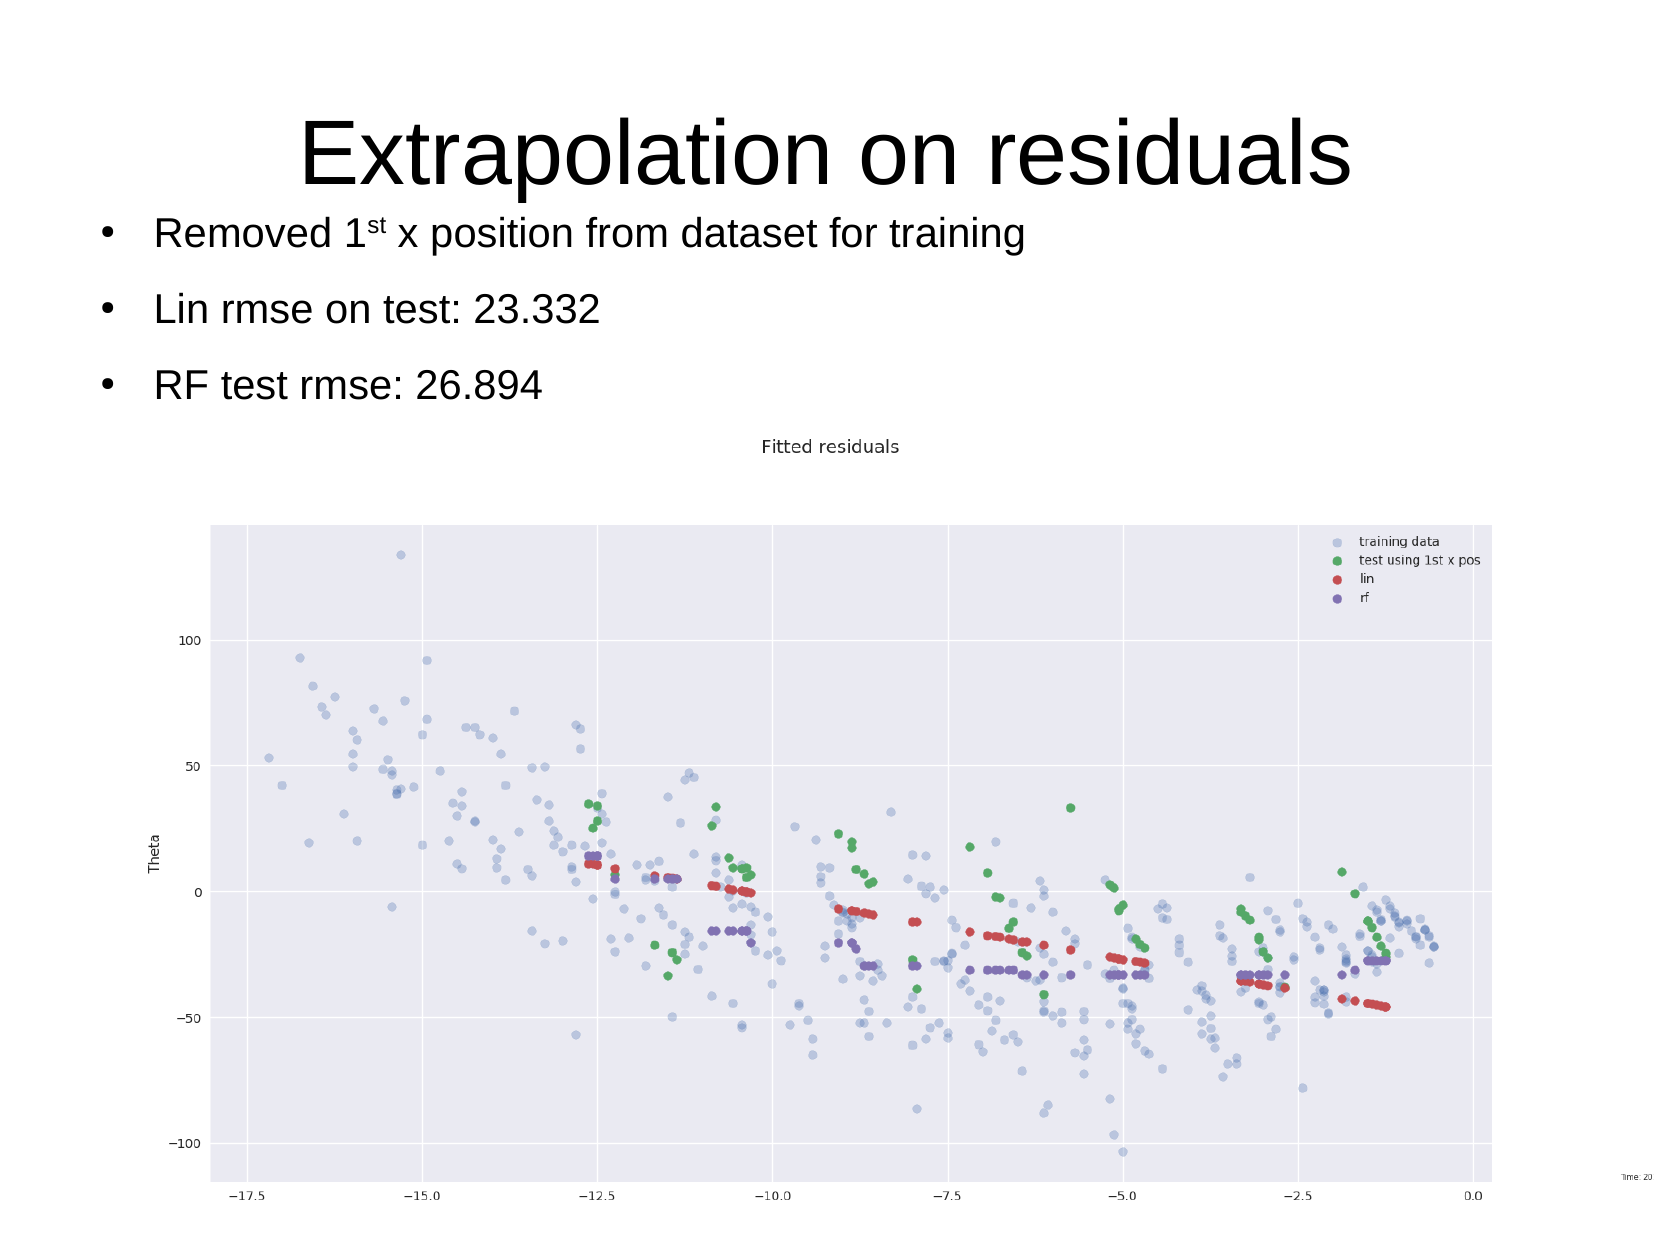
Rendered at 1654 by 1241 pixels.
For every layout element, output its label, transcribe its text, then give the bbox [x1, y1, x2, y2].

title Extrapolation on residuals [82, 49, 1571, 210]
picture [3, 422, 1654, 1241]
list Removed 1st x position from dataset for training Lin rmse on test: 23.332 RF test rmse: 26.894 [82, 210, 1571, 422]
